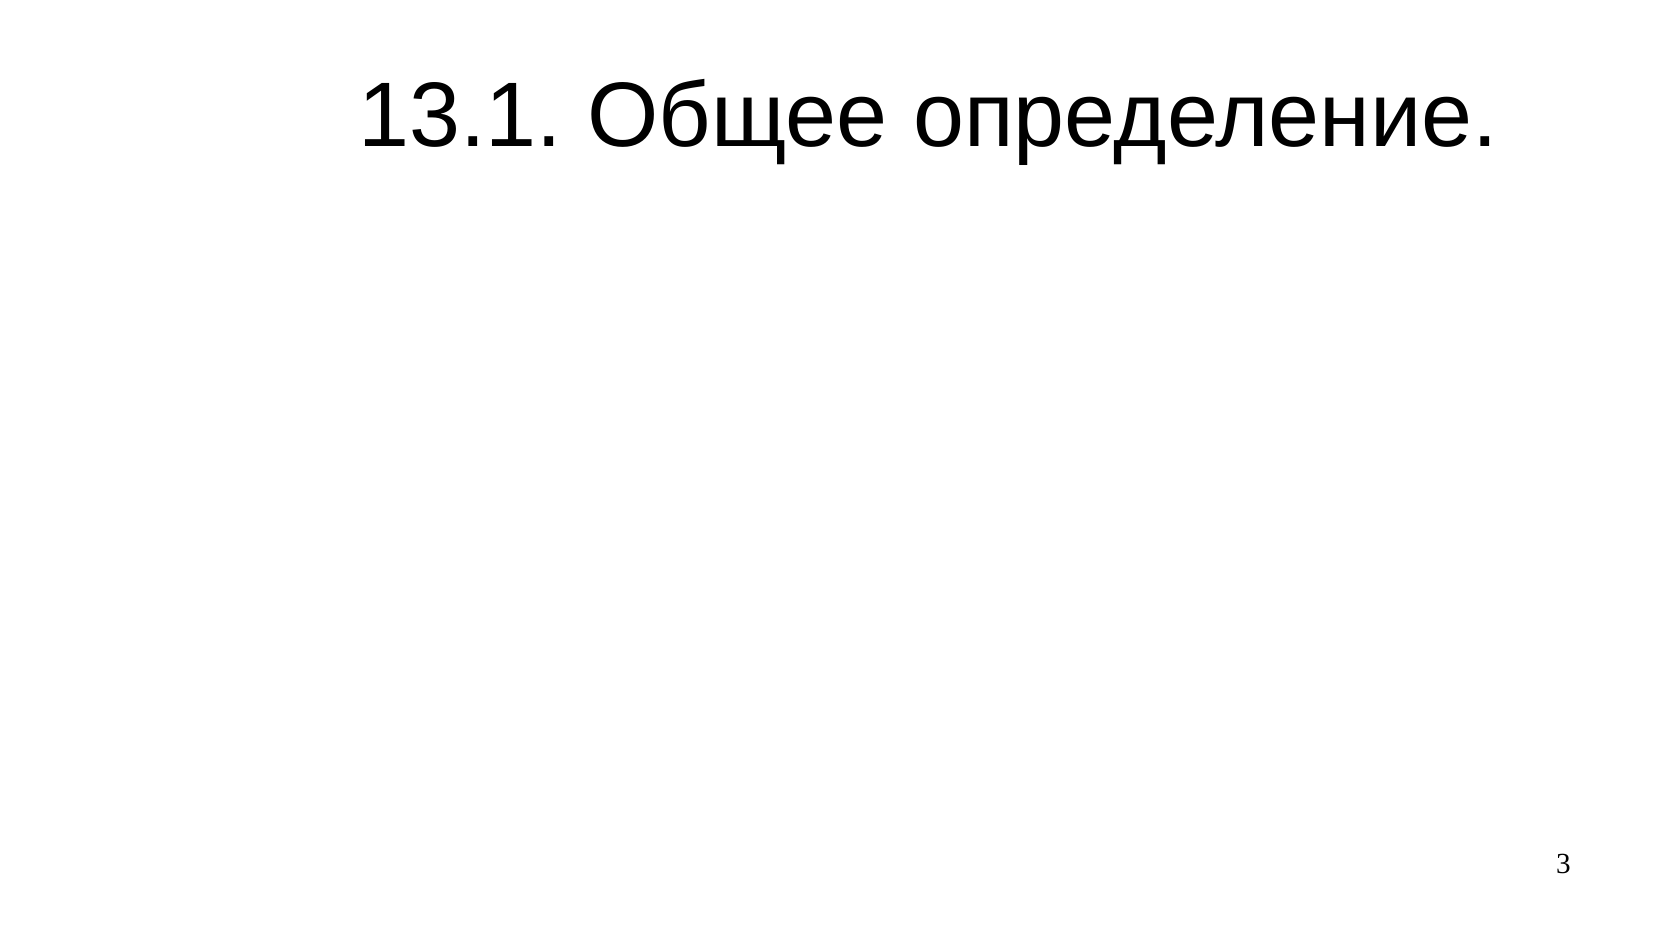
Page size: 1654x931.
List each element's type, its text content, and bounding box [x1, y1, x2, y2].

title 13.1. Общее определение. [82, 37, 1571, 193]
